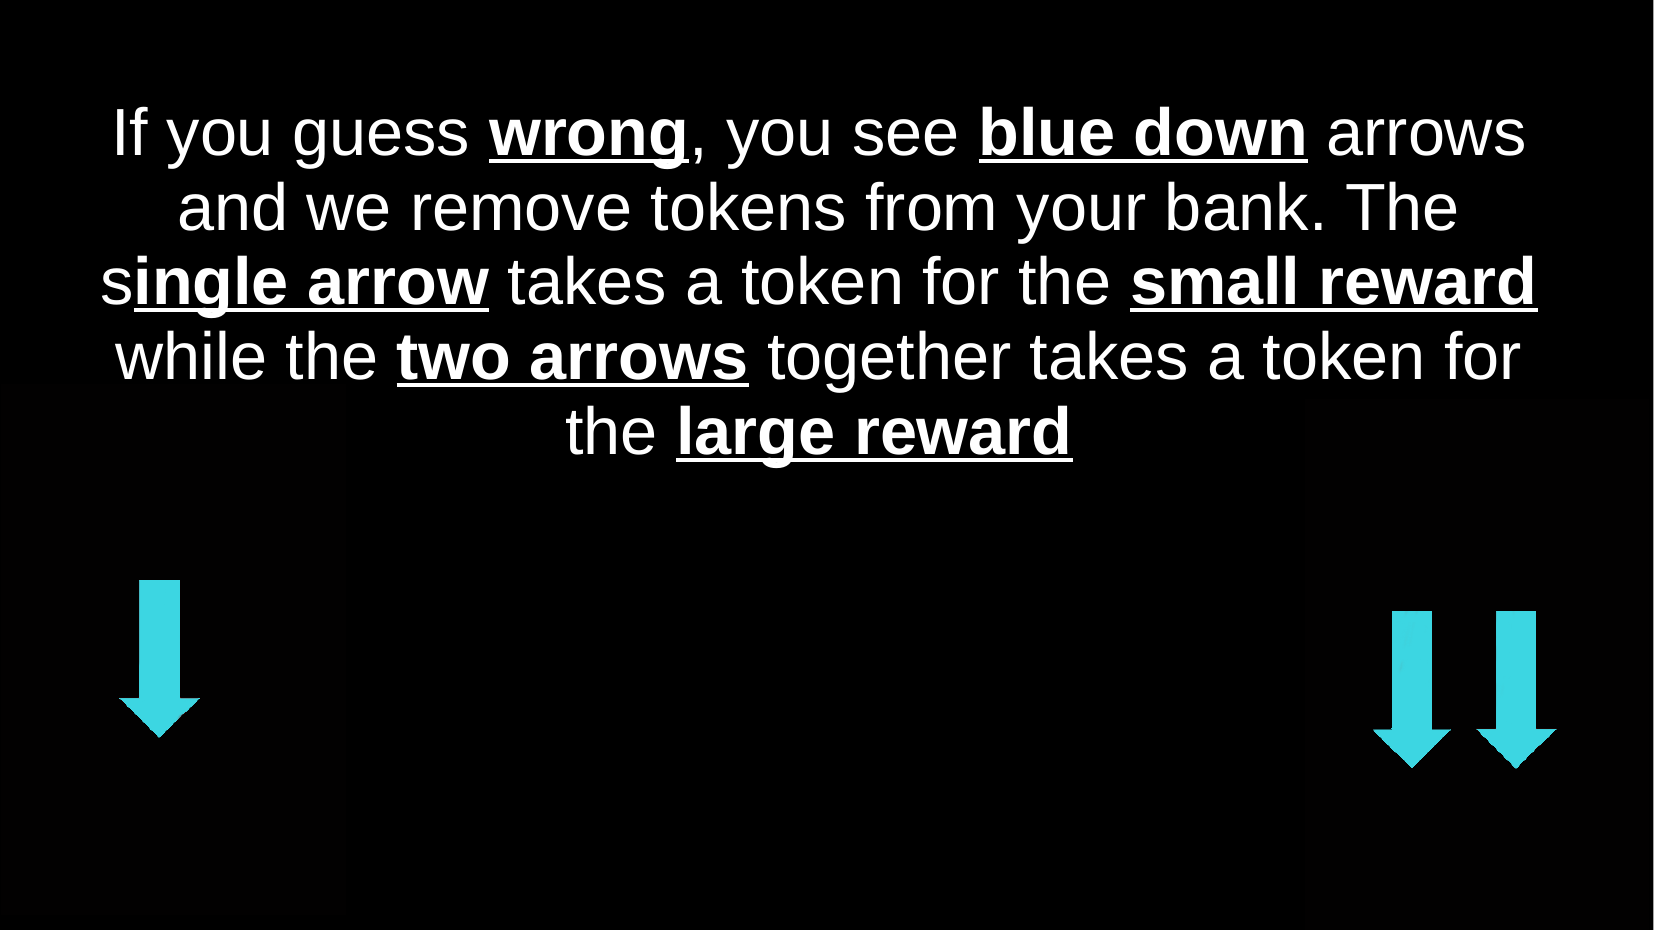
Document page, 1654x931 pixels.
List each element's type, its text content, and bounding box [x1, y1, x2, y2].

picture [1, 384, 346, 916]
subtitle If you guess wrong, you see blue down arrows and we remove tokens from your bank. The single arrow takes a token for the small reward while the two arrows together takes a token for the large reward [75, 0, 1564, 571]
picture [1305, 399, 1649, 930]
